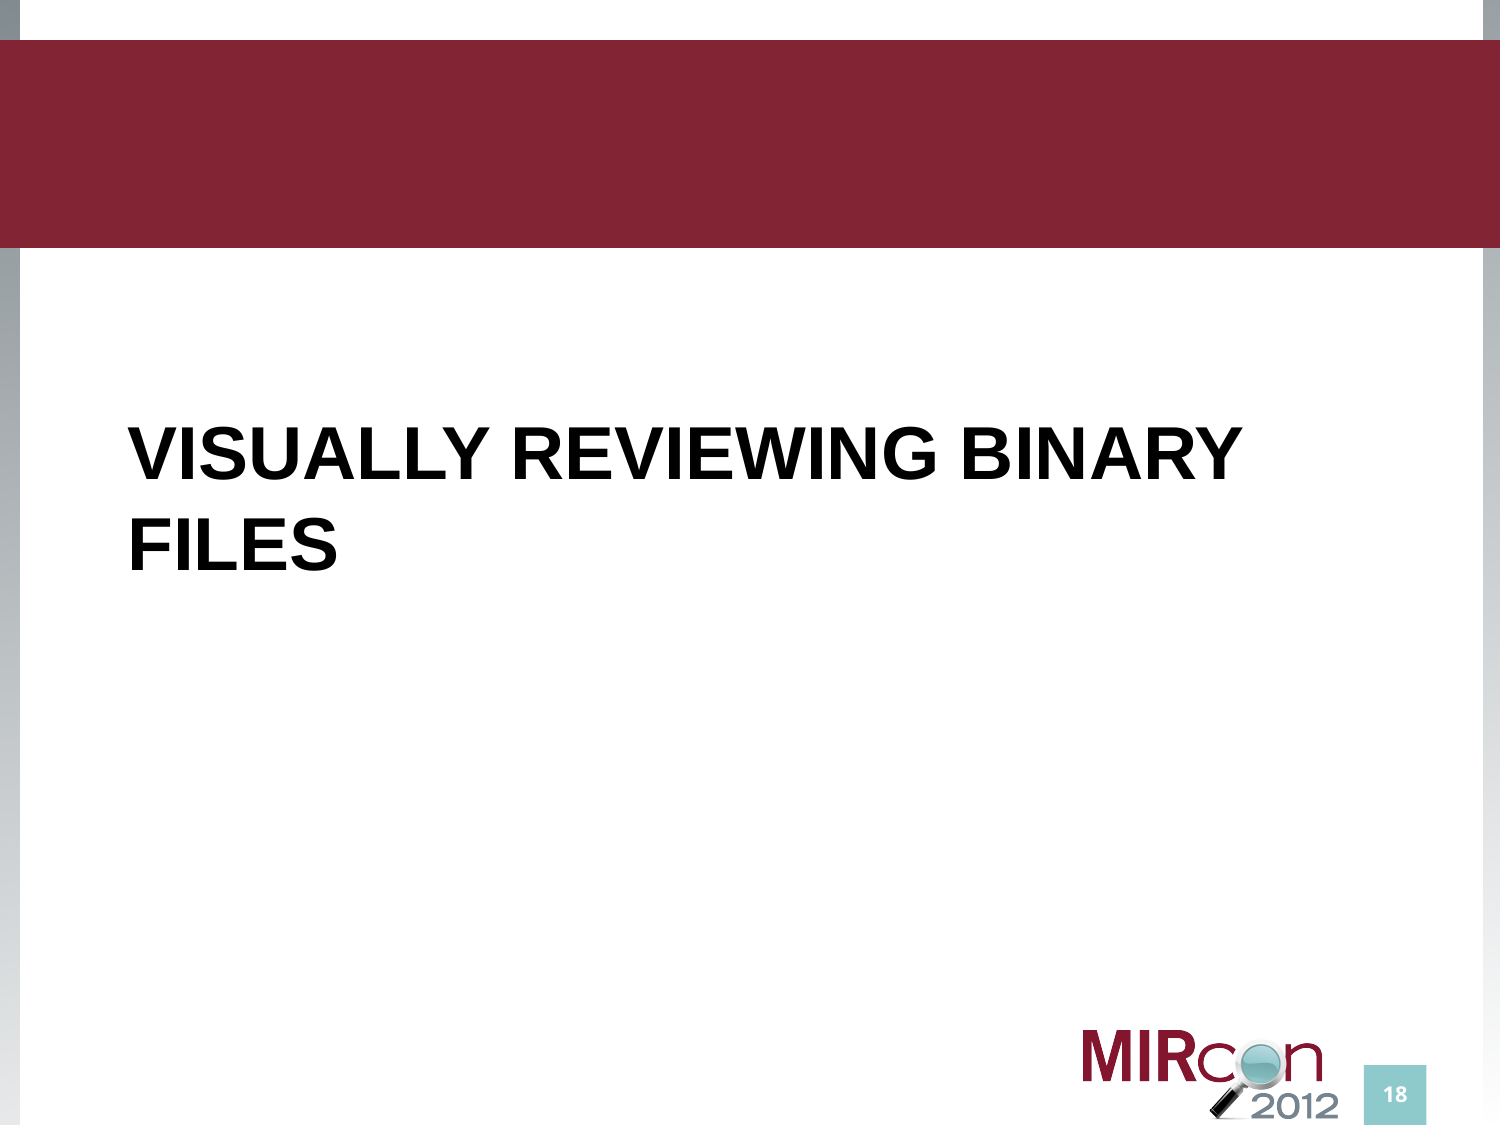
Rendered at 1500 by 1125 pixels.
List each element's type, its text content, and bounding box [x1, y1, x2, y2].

title Visually Reviewing Binary Files [112, 346, 1388, 601]
